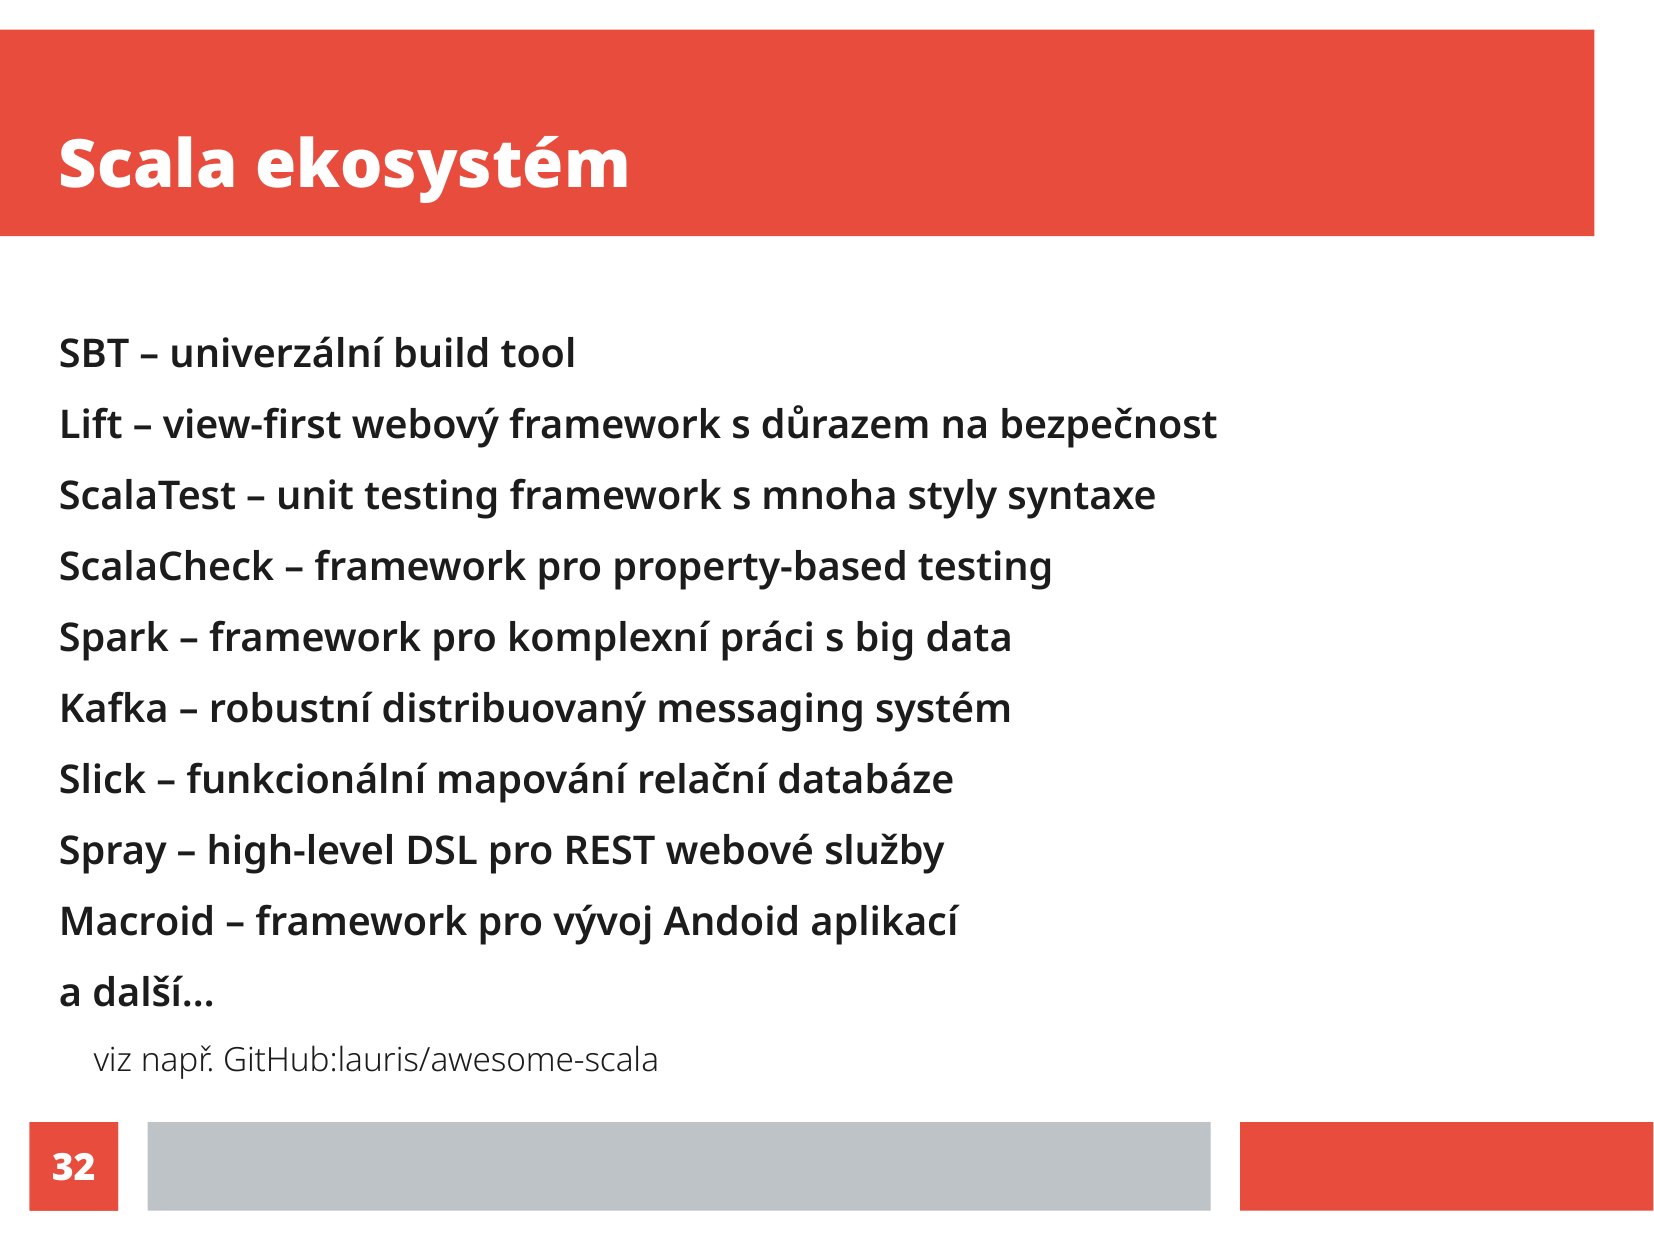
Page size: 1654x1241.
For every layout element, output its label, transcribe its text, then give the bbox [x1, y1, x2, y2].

title Scala ekosystém [59, 59, 1595, 207]
list SBT – univerzální build tool Lift – view-first webový framework s důrazem na bezpečnost ScalaTest – unit testing framework s mnoha styly syntaxe ScalaCheck – framework pro property-based testing Spark – framework pro komplexní práci s big data Kafka – robustní distribuovaný messaging systém Slick – funkcionální mapování relační databáze Spray – high-level DSL pro REST webové služby Macroid – framework pro vývoj Andoid aplikací a další… viz např. GitHub:lauris/awesome-scala [59, 324, 1565, 1093]
